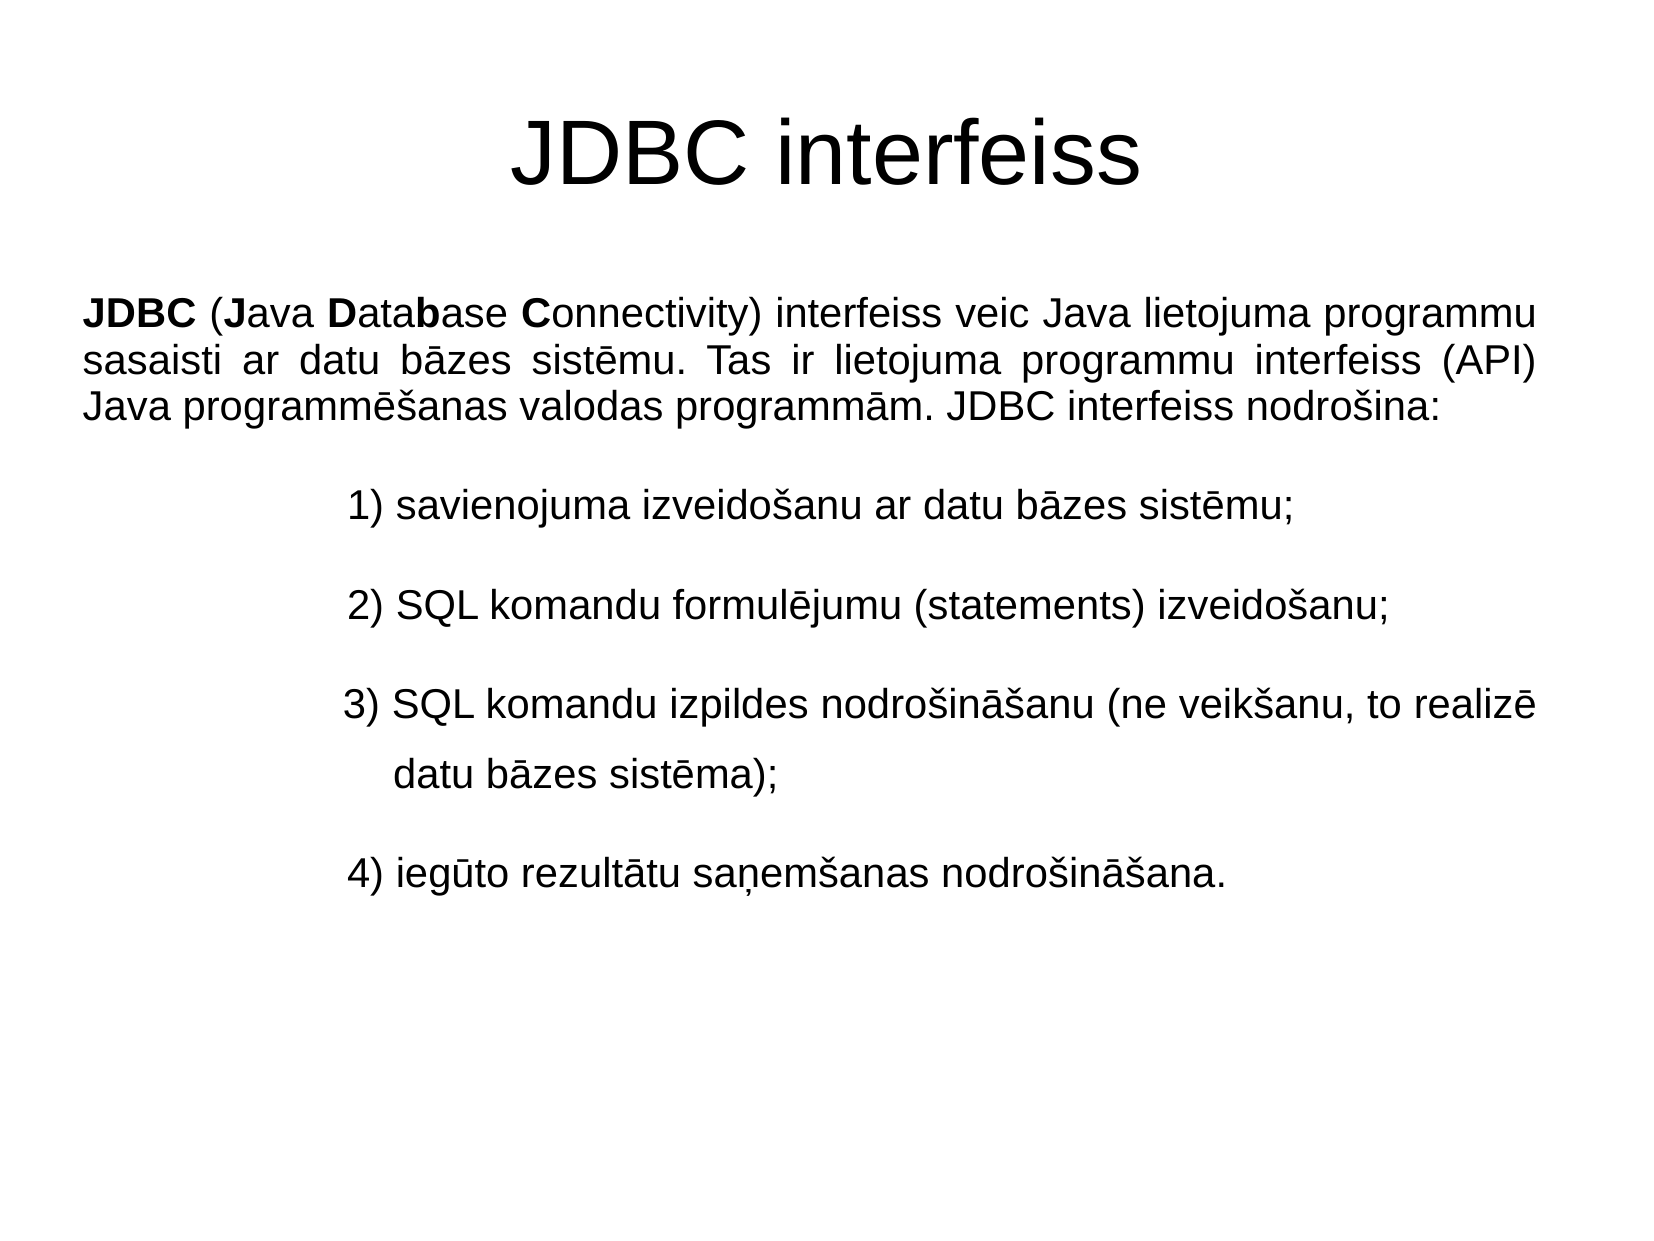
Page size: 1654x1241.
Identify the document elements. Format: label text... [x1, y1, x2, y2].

list JDBC (Java Database Connectivity) interfeiss veic Java lietojuma programmu sasaisti ar datu bāzes sistēmu. Tas ir lietojuma programmu interfeiss (API) Java programmēšanas valodas programmām. JDBC interfeiss nodrošina: 1) savienojuma izveidošanu ar datu bāzes sistēmu; 2) SQL komandu formulējumu (statements) izveidošanu; 3) SQL komandu izpildes nodrošināšanu (ne veikšanu, to realizē datu bāzes sistēma); 4) iegūto rezultātu saņemšanas nodrošināšana. [82, 290, 1538, 1010]
title JDBC interfeiss [82, 49, 1571, 257]
